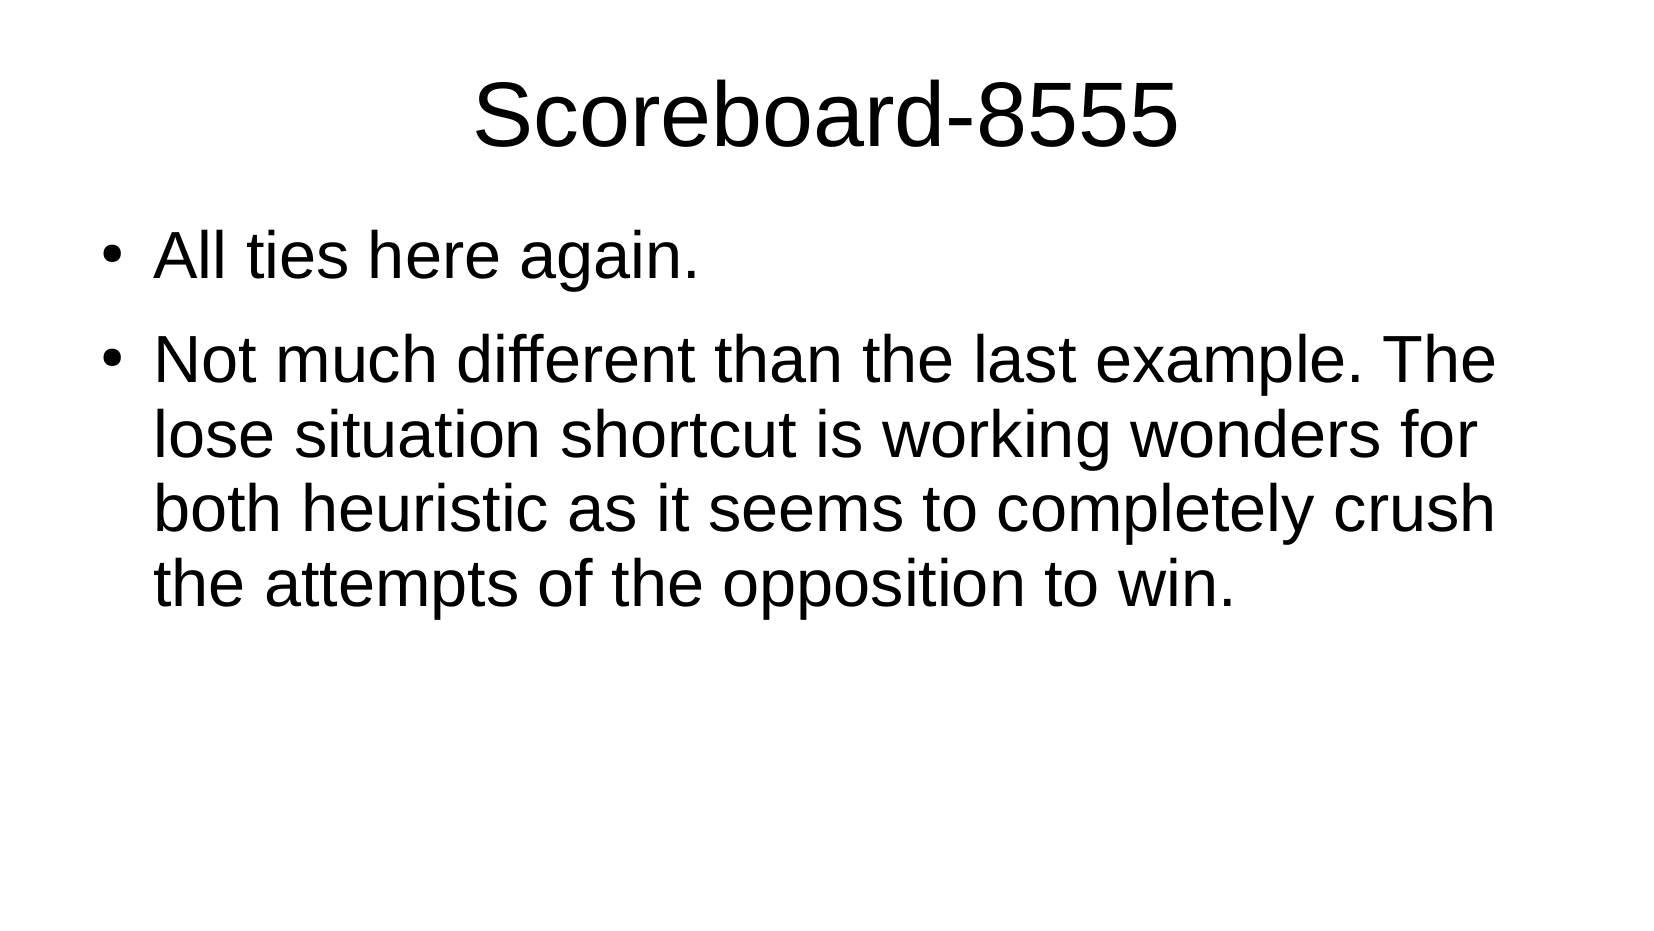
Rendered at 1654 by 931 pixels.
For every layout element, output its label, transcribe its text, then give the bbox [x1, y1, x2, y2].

title Scoreboard-8555 [82, 37, 1571, 193]
list All ties here again. Not much different than the last example. The lose situation shortcut is working wonders for both heuristic as it seems to completely crush the attempts of the opposition to win. [82, 217, 1571, 758]
